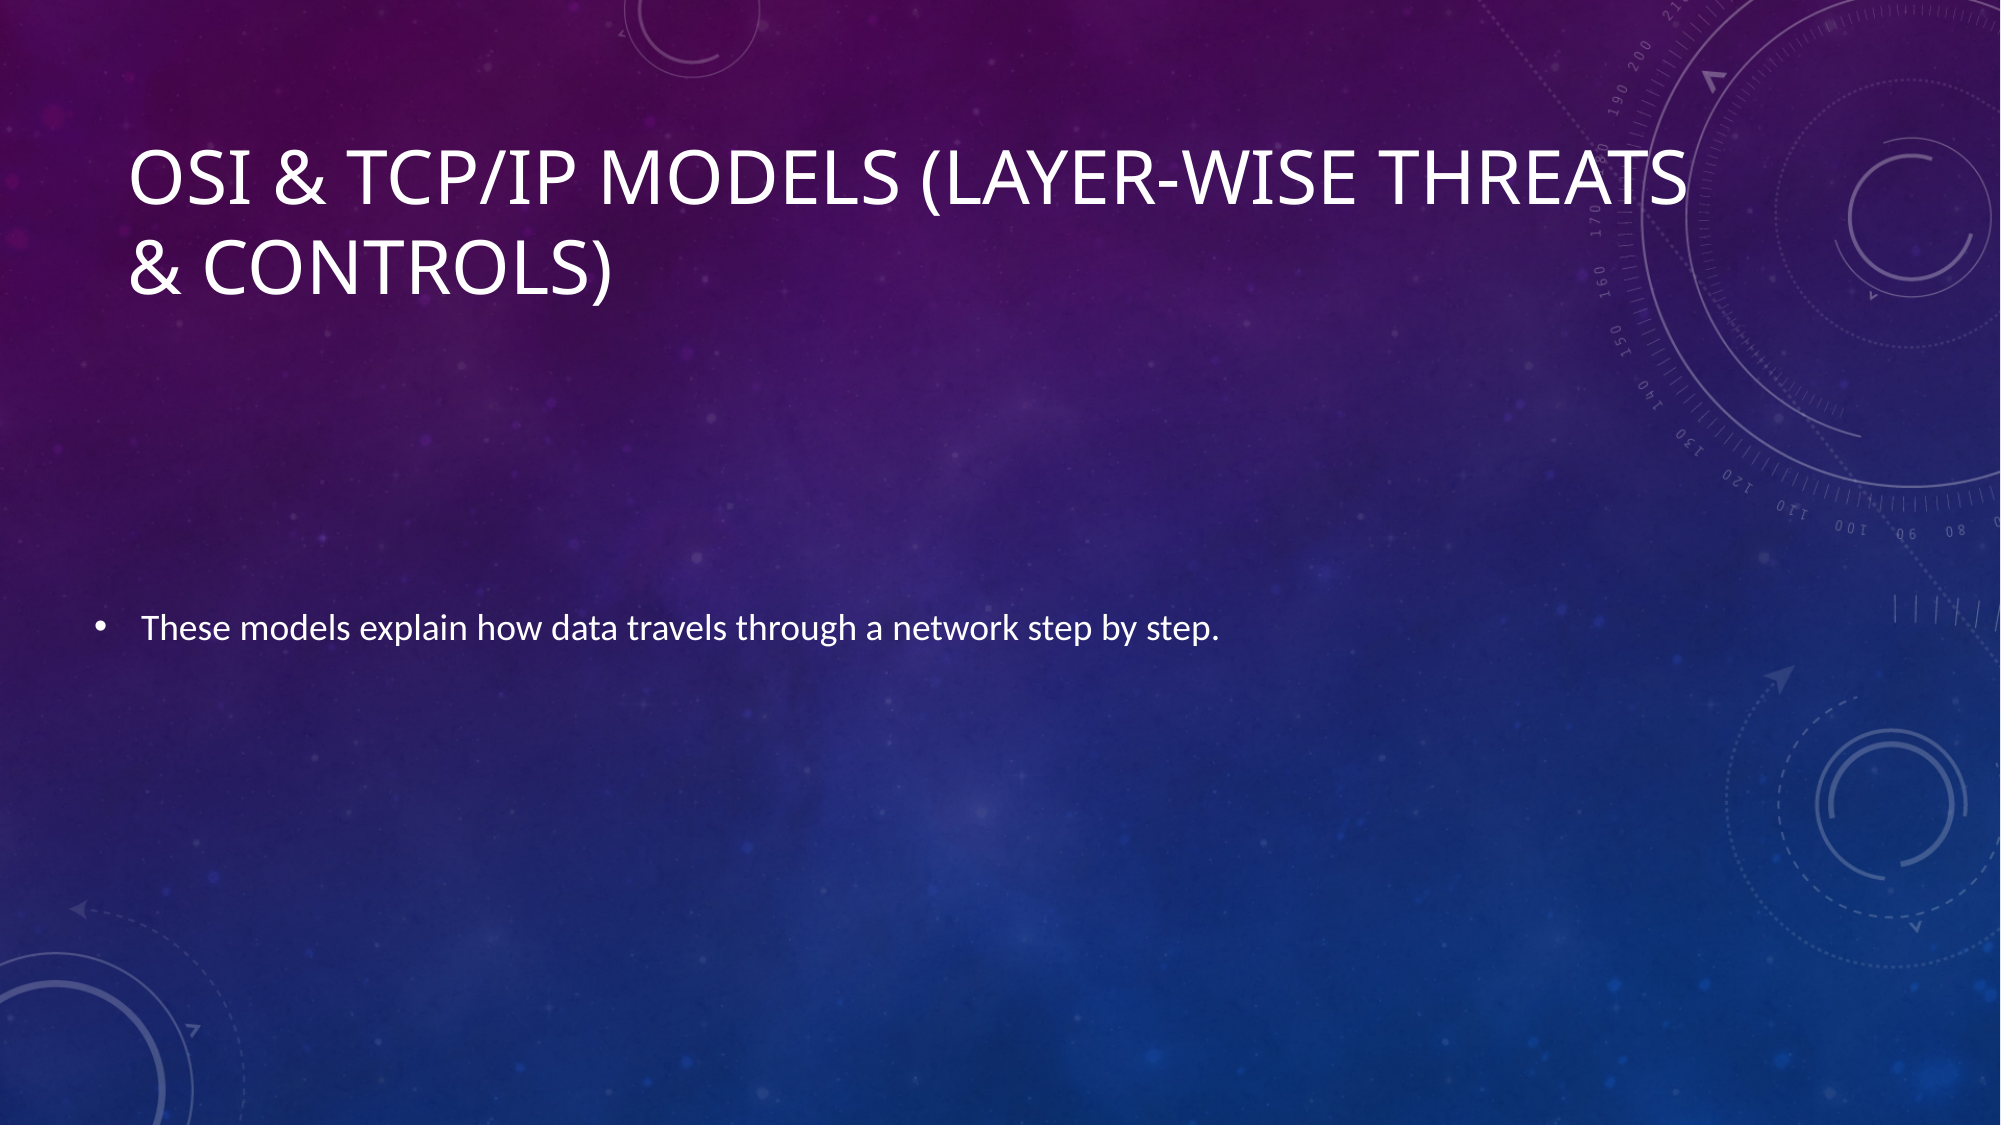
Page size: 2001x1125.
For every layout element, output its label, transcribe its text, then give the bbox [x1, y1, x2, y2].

title OSI & TCP/IP Models (Layer-wise Threats & Controls) [112, 99, 1775, 339]
list These models explain how data travels through a network step by step. [79, 326, 1742, 925]
